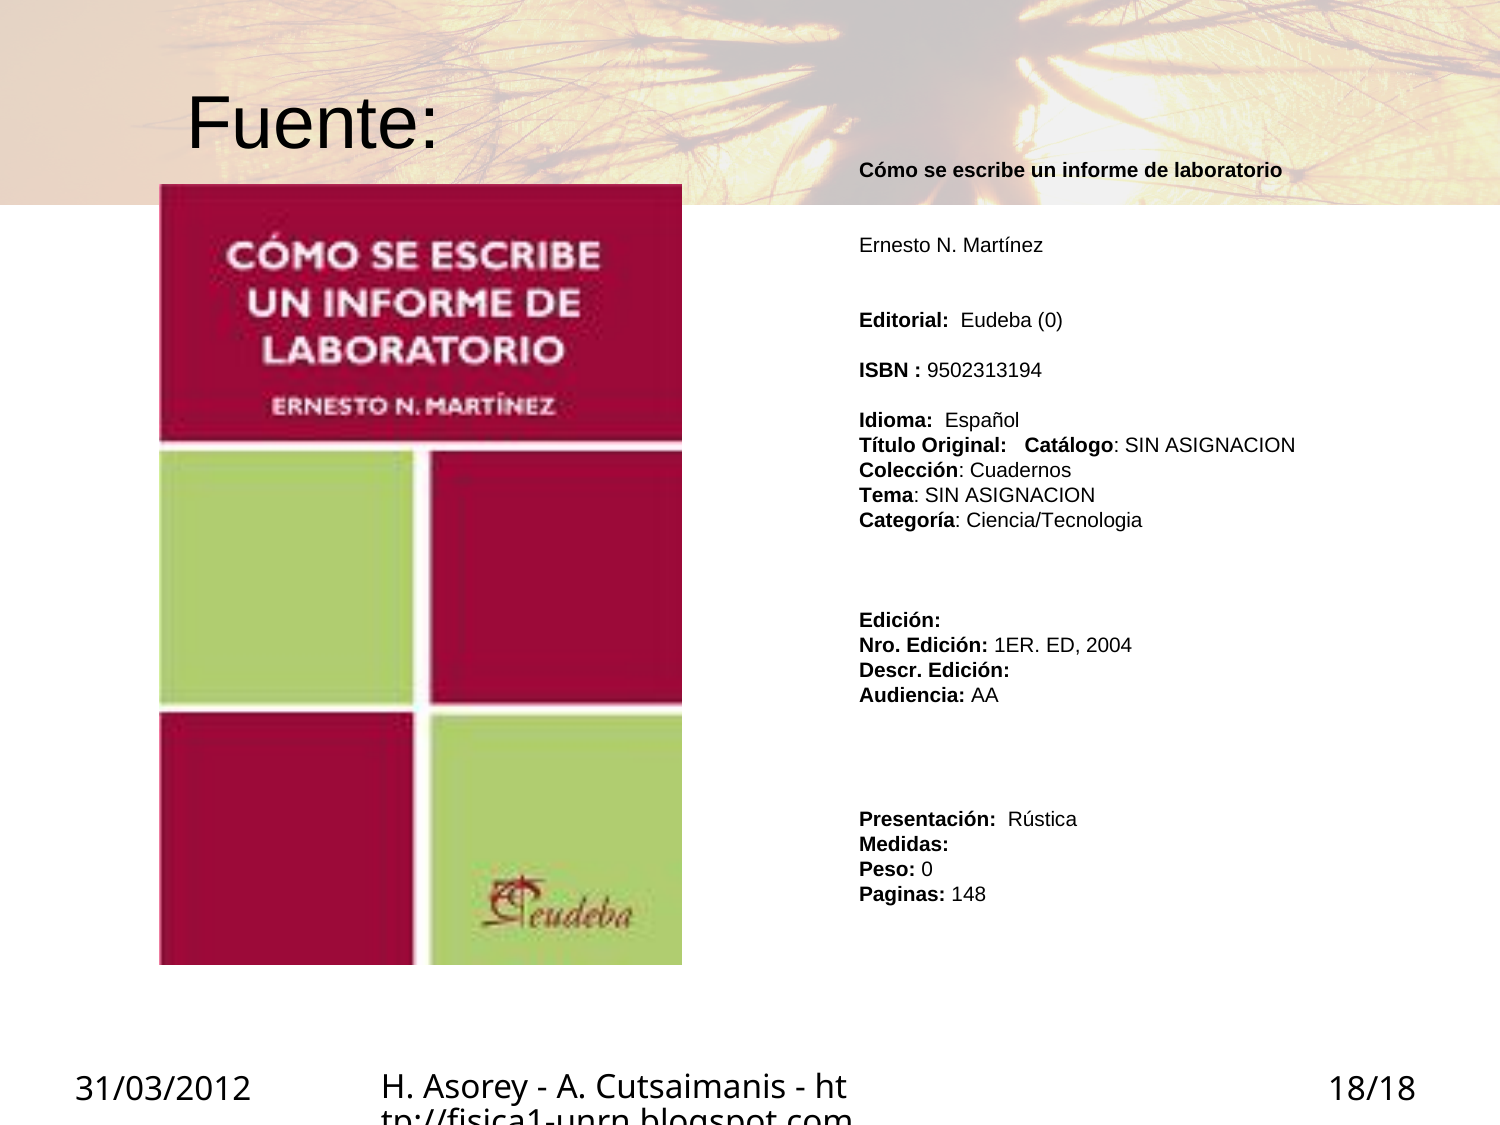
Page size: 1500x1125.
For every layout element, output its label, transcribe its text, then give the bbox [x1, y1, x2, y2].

text_box Fuente: [171, 66, 456, 172]
picture [0, 0, 1500, 965]
text_box Cómo se escribe un informe de laboratorio Ernesto N. Martínez Editorial: Eudeba (0) ISBN : 9502313194 Idioma: Español Título Original: Catálogo: SIN ASIGNACION Colección: Cuadernos Tema: SIN ASIGNACION Categoría: Ciencia/Tecnologia Edición: Nro. Edición: 1ER. ED, 2004 Descr. Edición: Audiencia: AA Presentación: Rústica Medidas: Peso: 0 Paginas: 148 [844, 148, 1362, 989]
